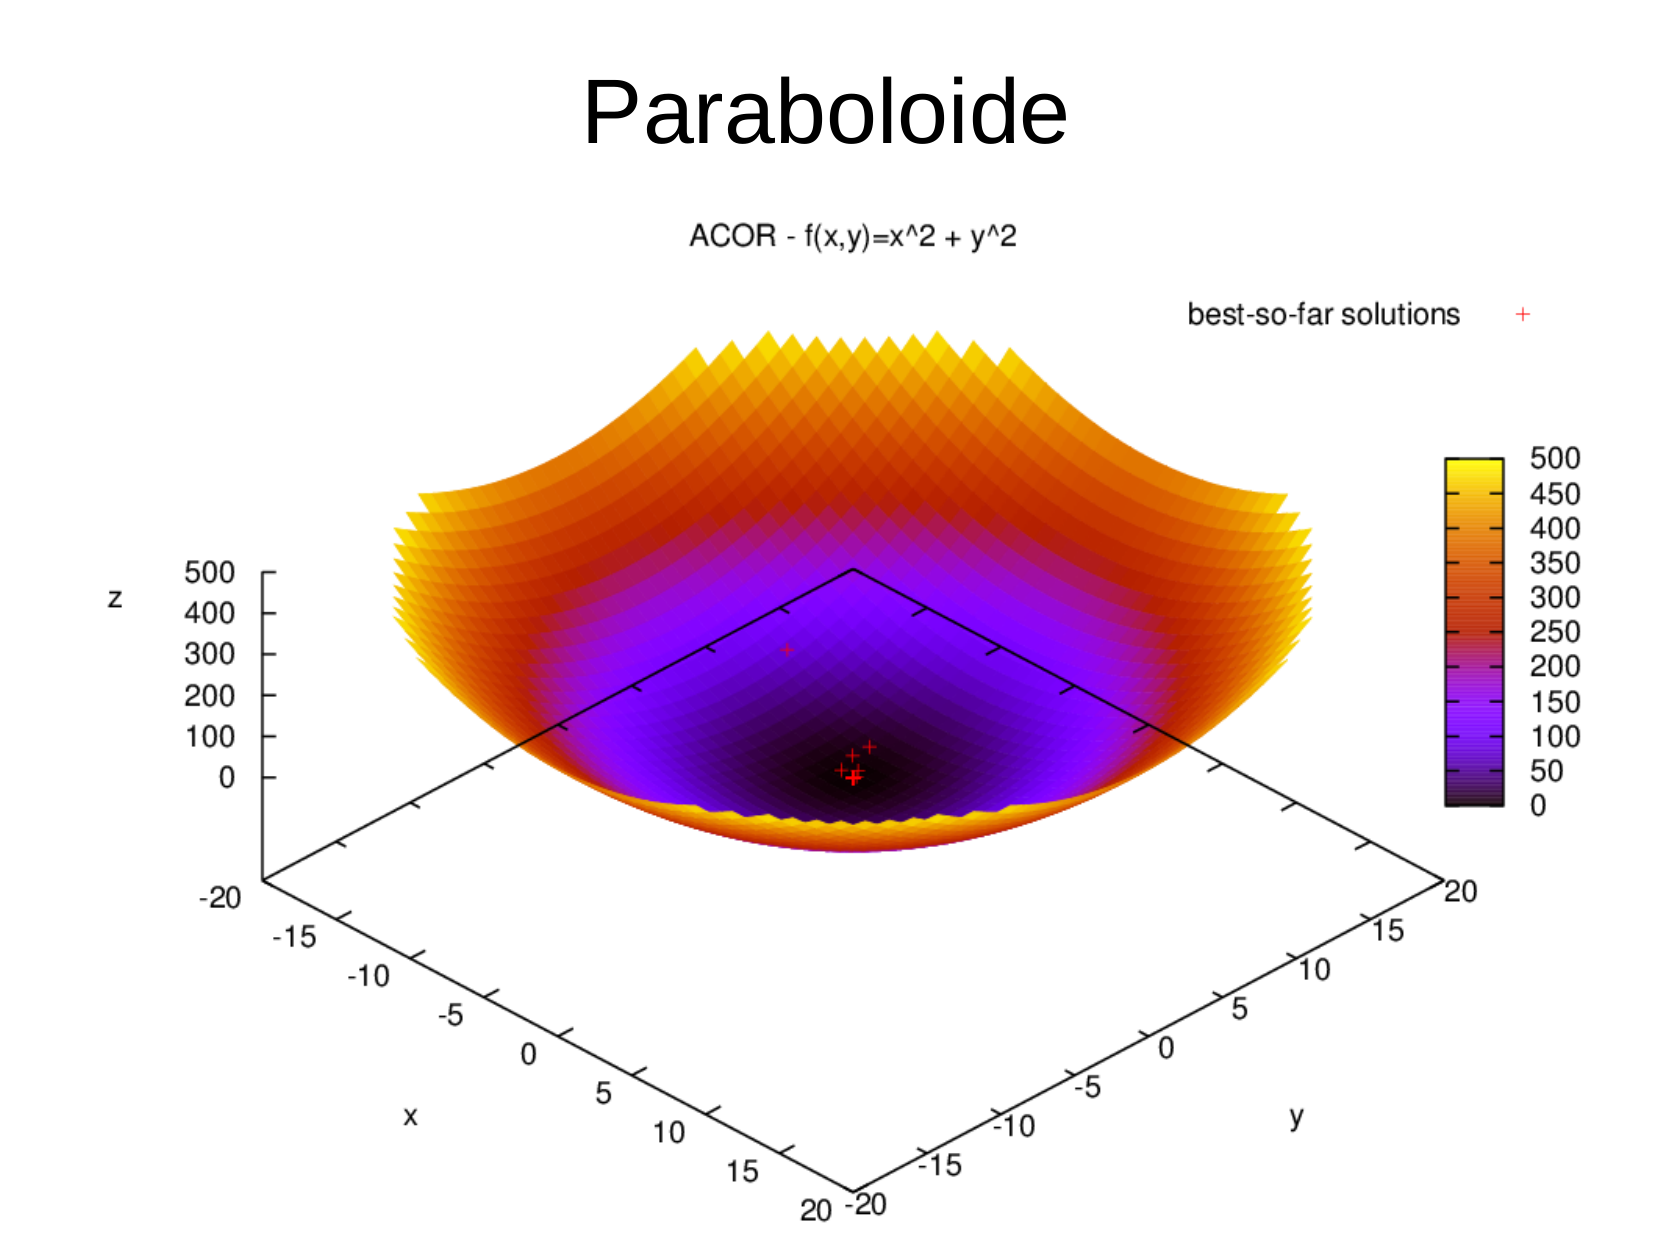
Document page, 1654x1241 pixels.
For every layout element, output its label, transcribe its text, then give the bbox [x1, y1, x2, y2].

picture [72, 179, 1636, 1241]
title Paraboloide [82, 8, 1571, 179]
